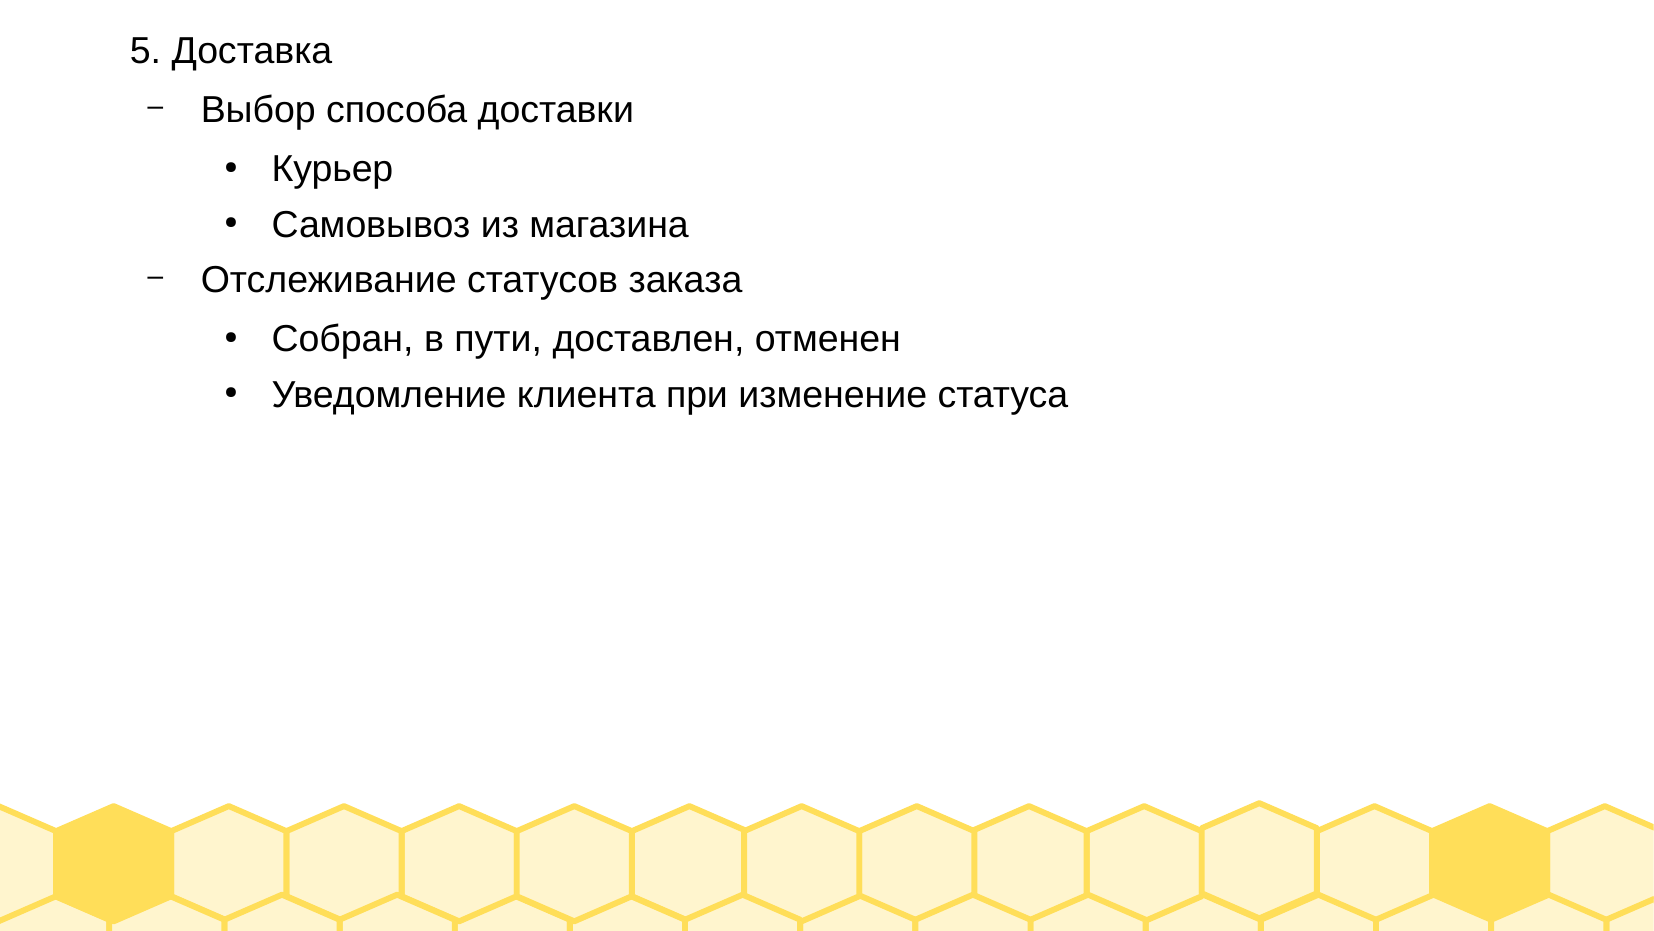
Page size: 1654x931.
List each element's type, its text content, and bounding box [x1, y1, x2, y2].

list 5. Доставка Выбор способа доставки Курьер Самовывоз из магазина Отслеживание статусов заказа Собран, в пути, доставлен, отменен Уведомление клиента при изменение статуса [59, 29, 1536, 768]
